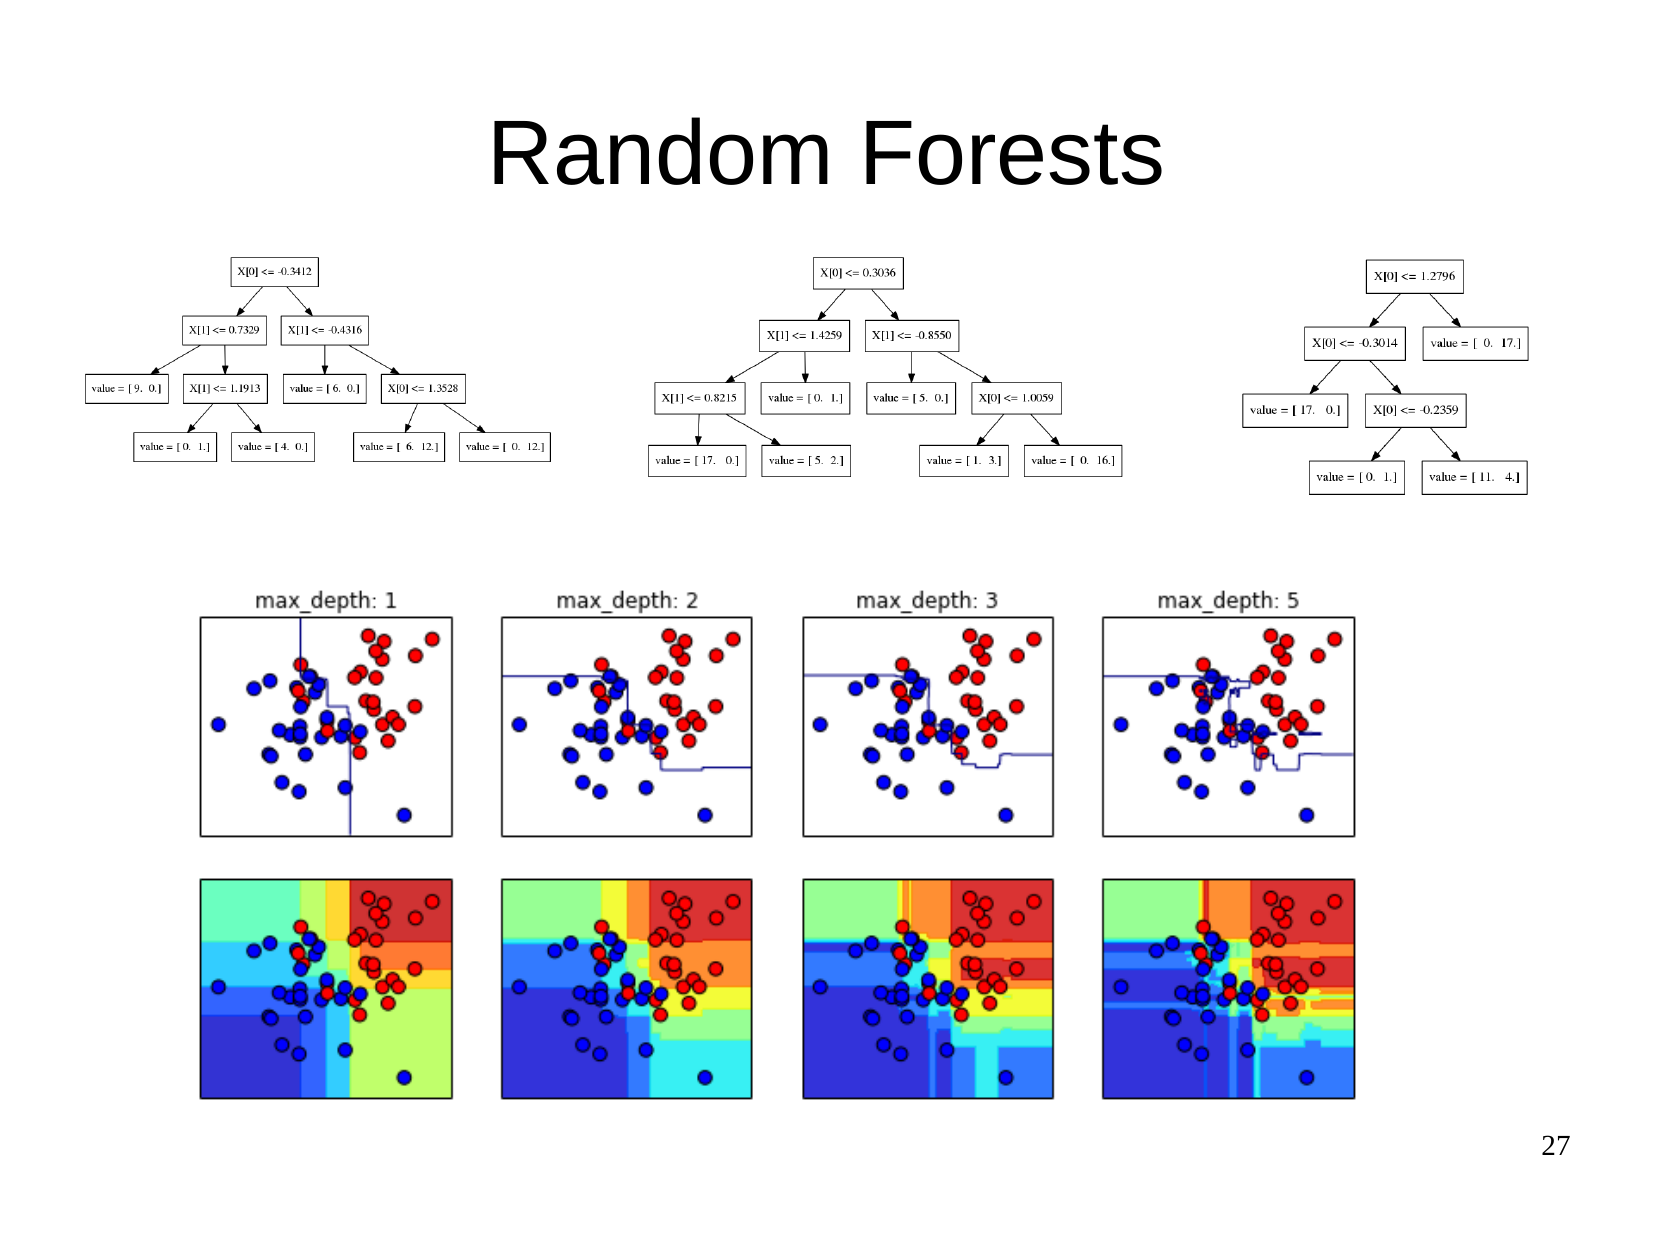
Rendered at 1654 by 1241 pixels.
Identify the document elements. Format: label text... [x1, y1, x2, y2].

picture [645, 254, 1125, 481]
title Random Forests [82, 49, 1571, 257]
picture [82, 254, 553, 466]
picture [1239, 256, 1531, 498]
picture [188, 579, 1366, 1111]
